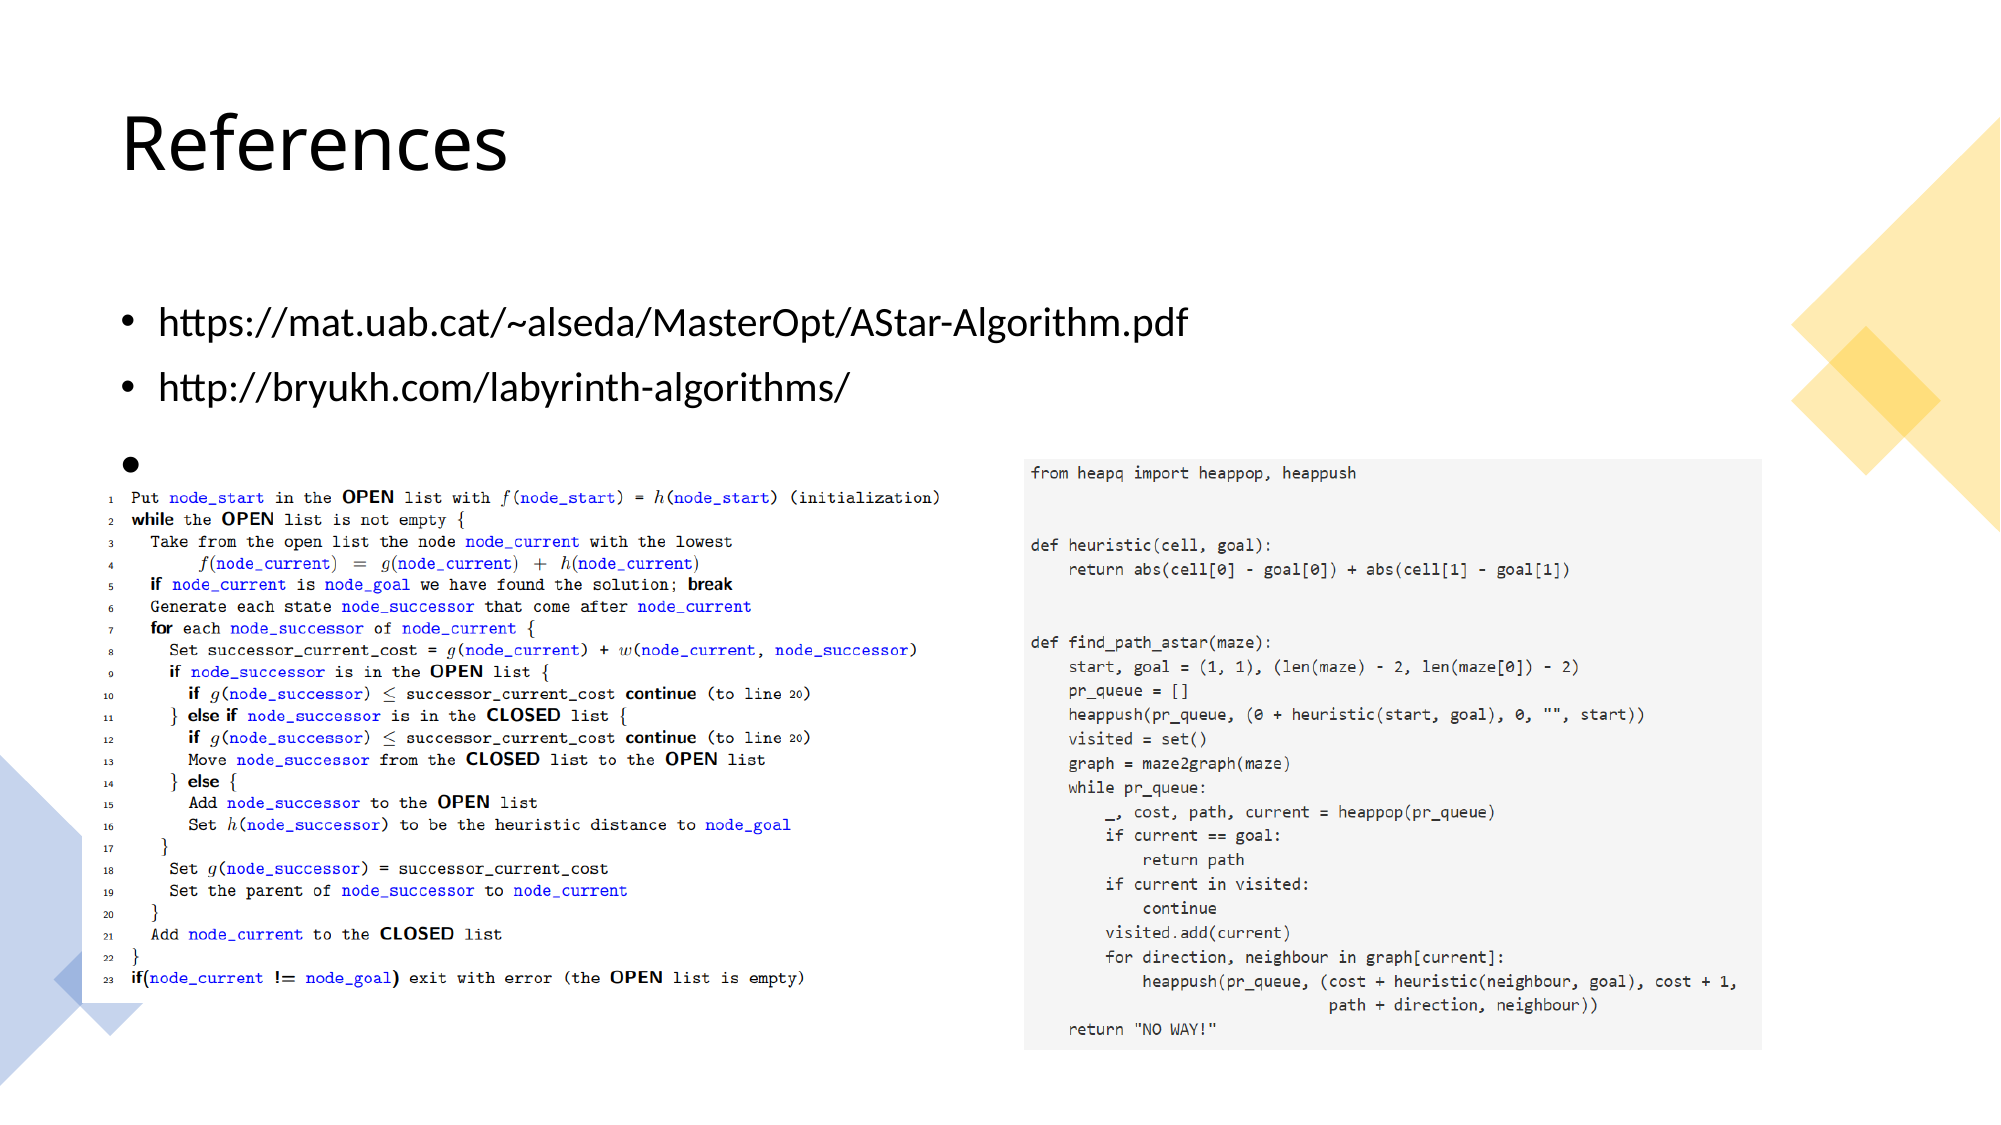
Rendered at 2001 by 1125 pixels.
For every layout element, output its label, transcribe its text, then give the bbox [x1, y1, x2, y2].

picture [82, 475, 949, 1004]
title References [105, 52, 1895, 240]
list https://mat.uab.cat/~alseda/MasterOpt/AStar-Algorithm.pdf http://bryukh.com/labyrinth-algorithms/ [105, 292, 1895, 1014]
picture [1024, 459, 1762, 1050]
text_box [0, 0, 2000, 1125]
